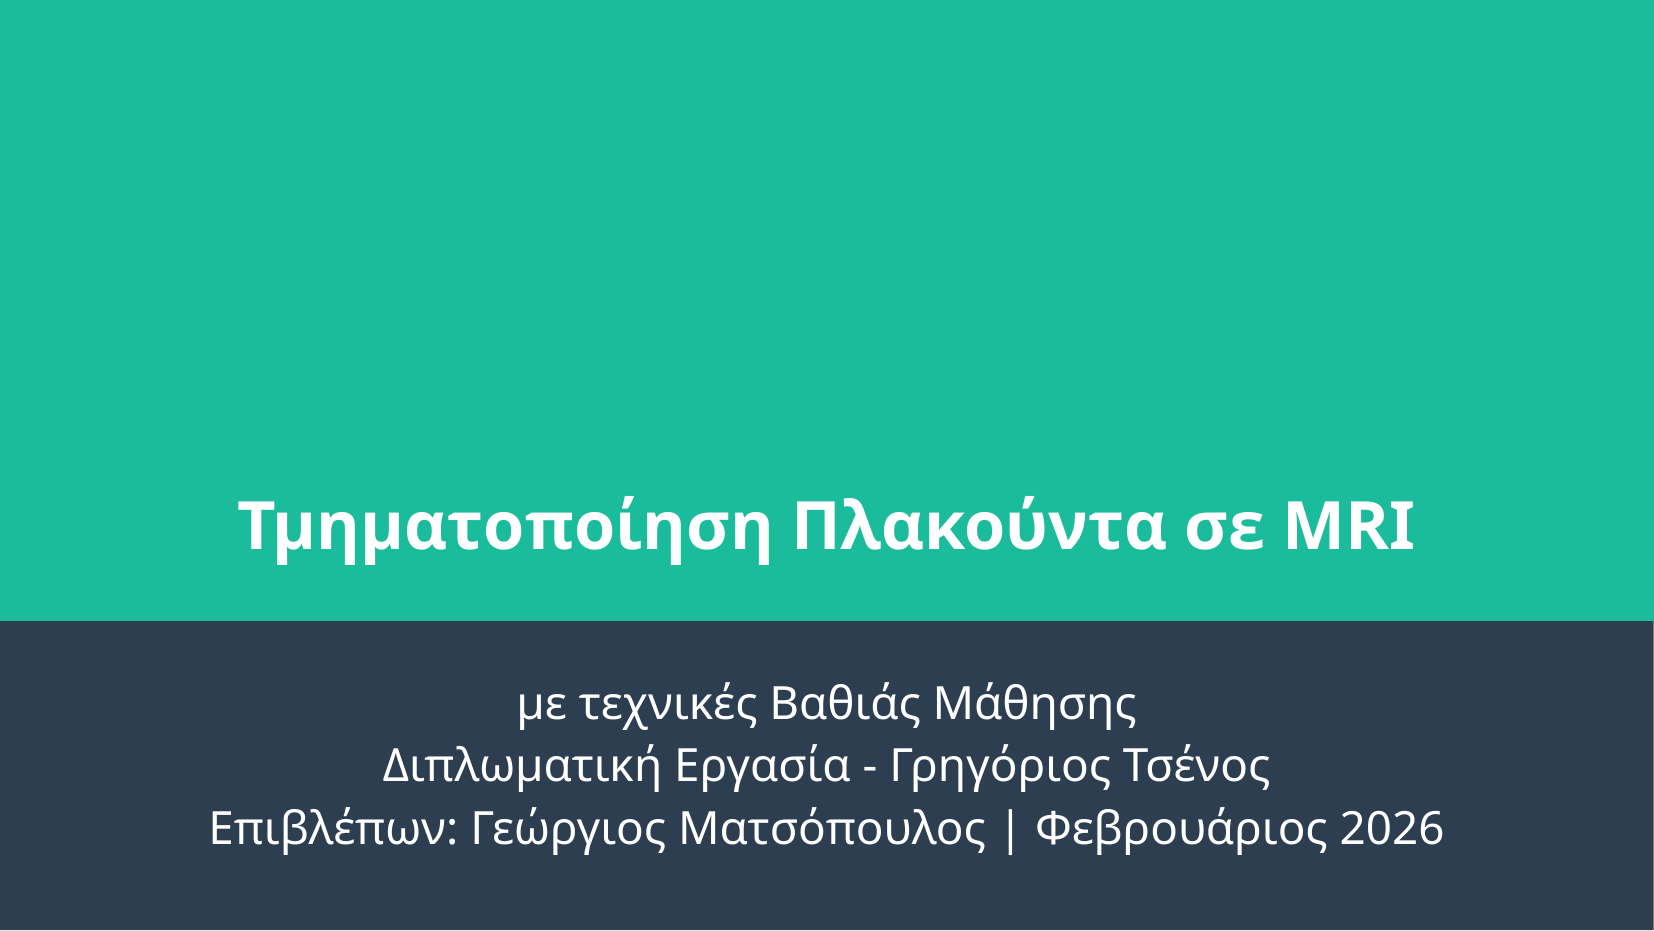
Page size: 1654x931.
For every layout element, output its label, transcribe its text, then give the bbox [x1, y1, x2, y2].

subtitle με τεχνικές Βαθιάς Μάθησης Διπλωματική Εργασία - Γρηγόριος Τσένος Επιβλέπων: Γεώργιος Ματσόπουλος | Φεβρουάριος 2026 [59, 642, 1595, 886]
title Τμηματοποίηση Πλακούντα σε MRI [59, 465, 1595, 583]
